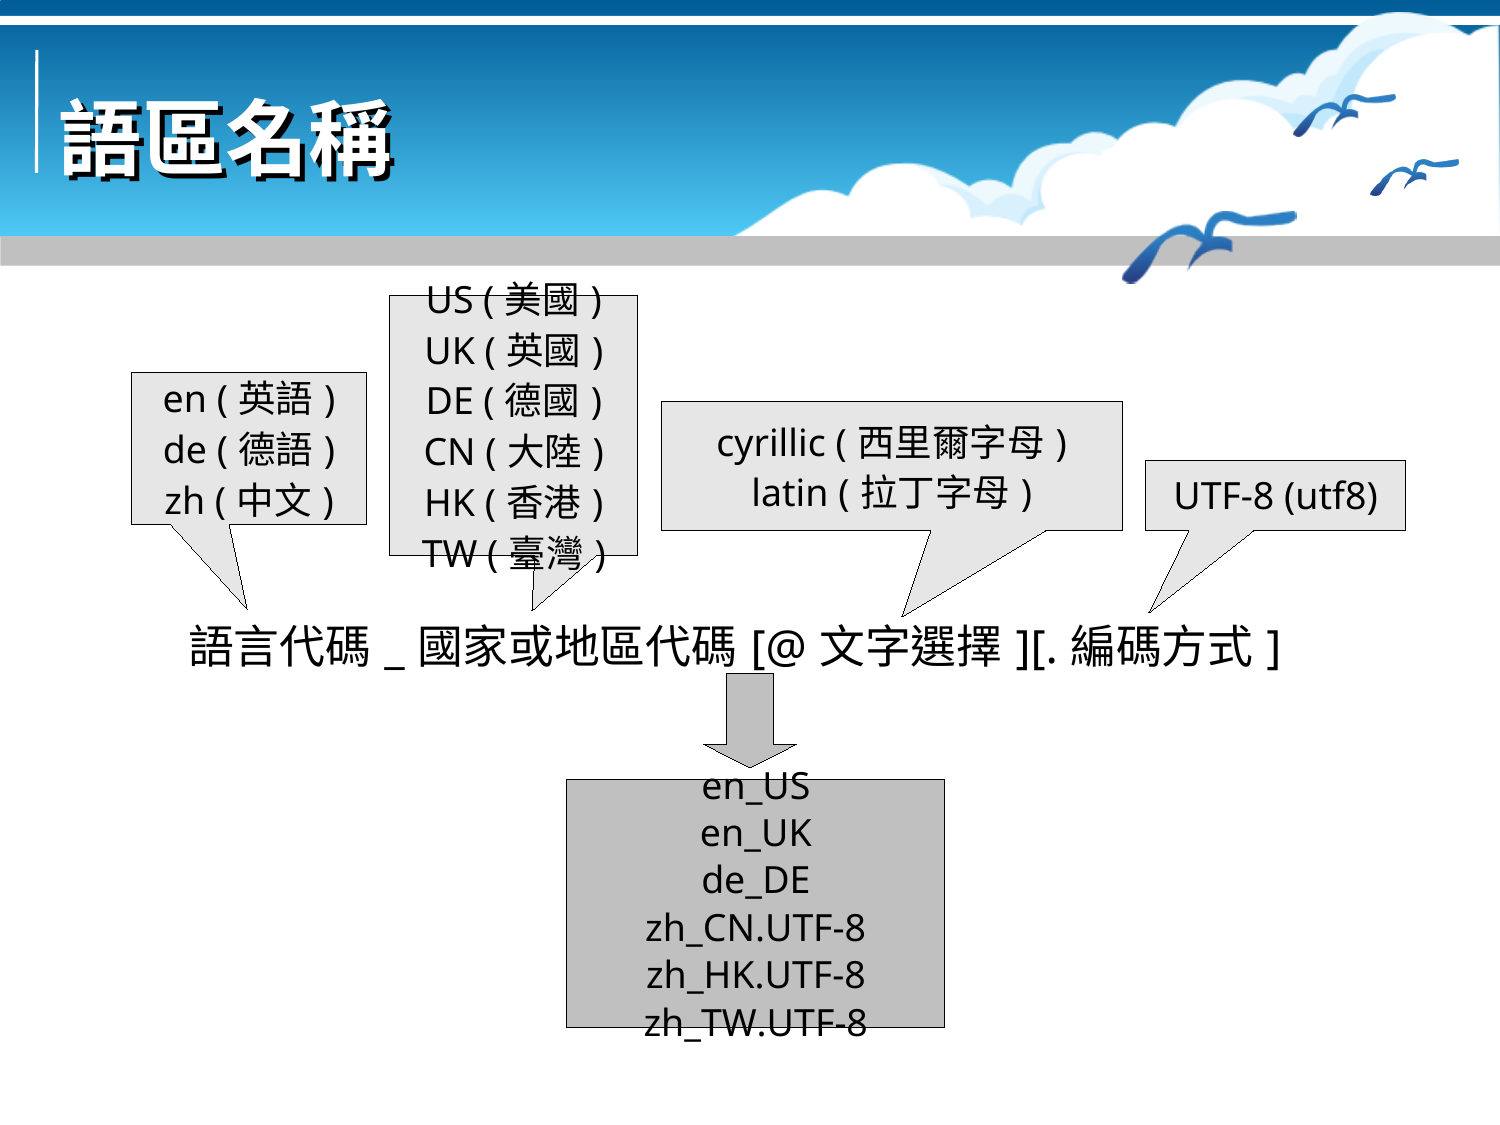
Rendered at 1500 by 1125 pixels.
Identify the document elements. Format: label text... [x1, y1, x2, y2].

title 語區名稱 [59, 86, 1465, 186]
text_box en (英語) de (德語) zh (中文) [131, 372, 367, 610]
text_box US (美國) UK (英國) DE (德國) CN (大陸) HK (香港) TW (臺灣) [389, 295, 638, 611]
text_box cyrillic (西里爾字母) latin (拉丁字母) [661, 401, 1123, 617]
text_box UTF-8 (utf8) [1145, 460, 1406, 613]
text_box [703, 673, 797, 768]
text_box 語言代碼_國家或地區代碼[@文字選擇][.編碼方式] [173, 606, 1335, 673]
text_box en_US en_UK de_DE zh_CN.UTF-8 zh_HK.UTF-8 zh_TW.UTF-8 [566, 779, 945, 1028]
picture [730, 12, 1500, 284]
